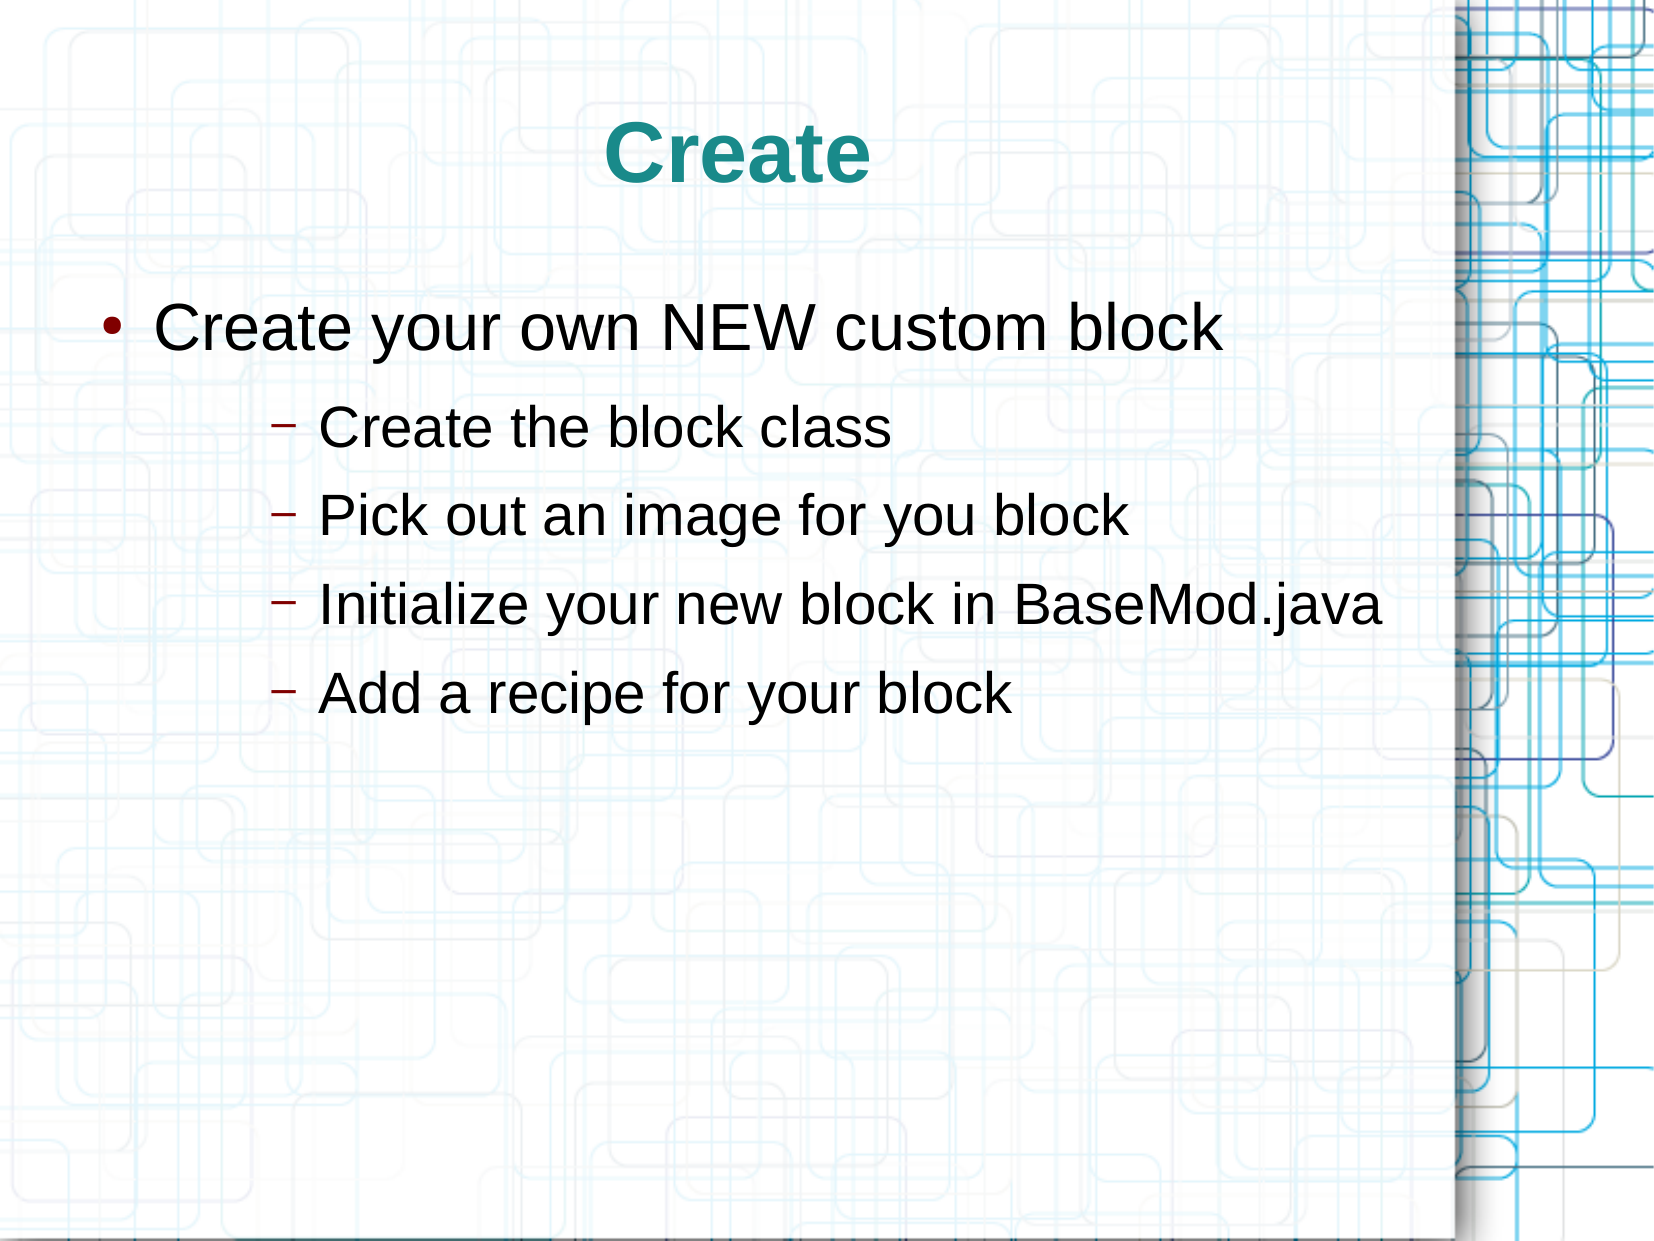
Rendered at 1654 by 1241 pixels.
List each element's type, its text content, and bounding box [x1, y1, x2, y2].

title Create [59, 49, 1418, 257]
picture [0, 0, 1654, 1241]
list Create your own NEW custom block Create the block class Pick out an image for you block Initialize your new block in BaseMod.java Add a recipe for your block [82, 290, 1418, 1010]
